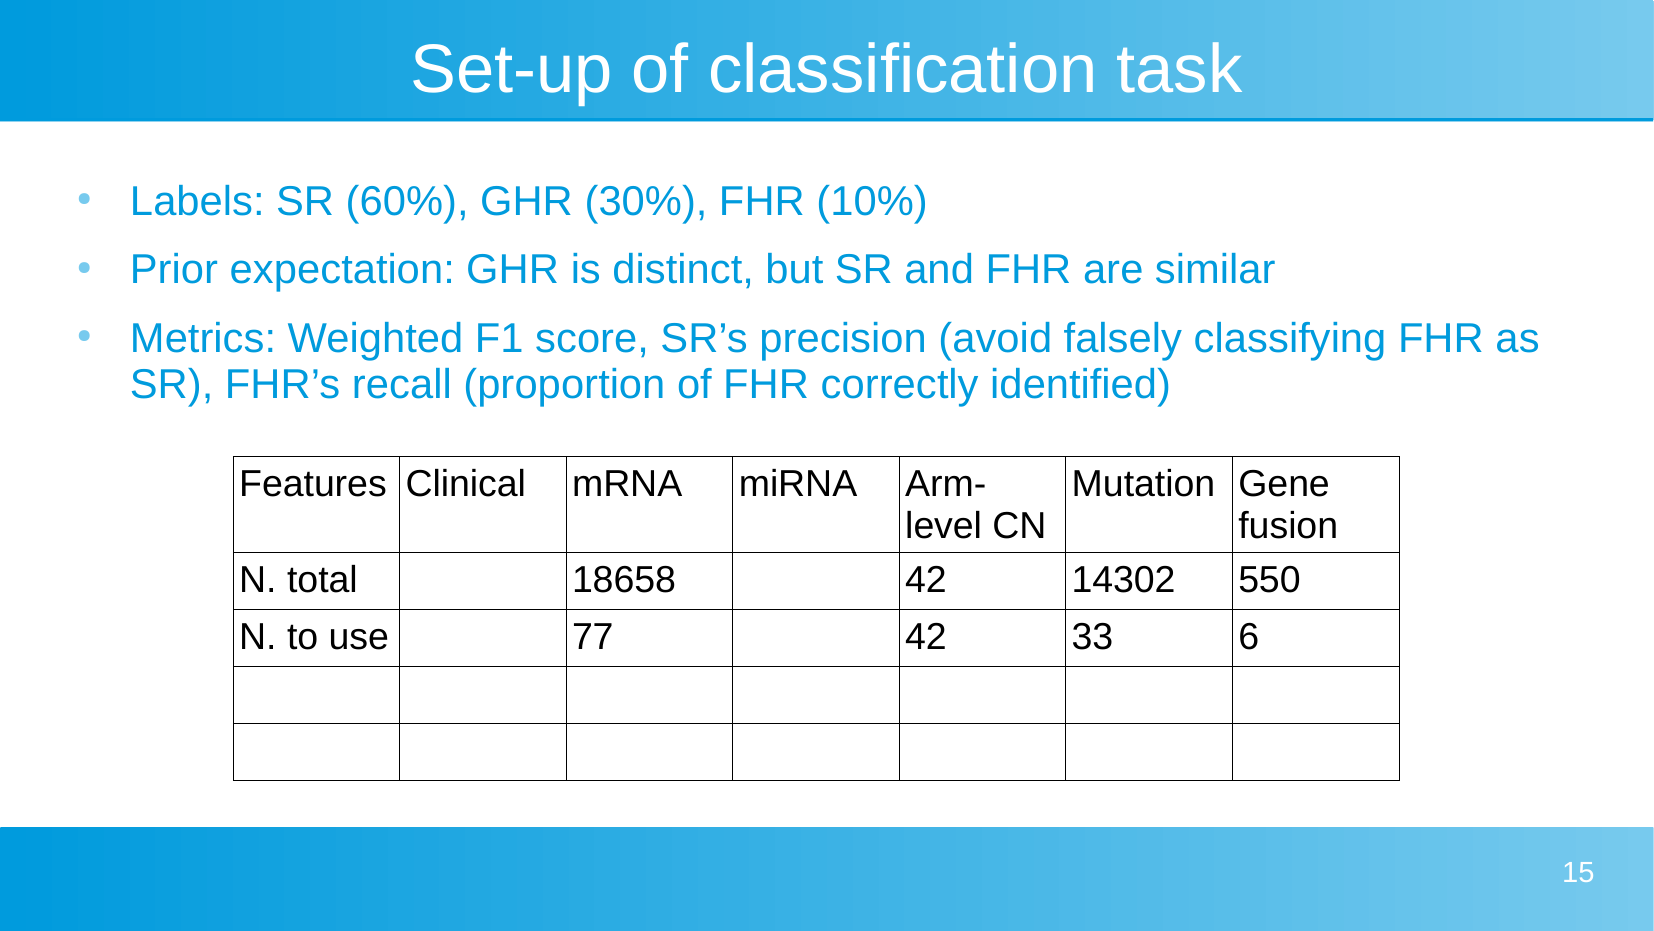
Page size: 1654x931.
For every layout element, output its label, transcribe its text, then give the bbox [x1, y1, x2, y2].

table_header mRNA [567, 457, 732, 552]
table_cell [400, 610, 566, 666]
table_cell 18658 [567, 553, 732, 609]
table_cell [1066, 724, 1232, 780]
table_cell 33 [1066, 610, 1232, 666]
table_cell [400, 724, 566, 780]
table_cell [733, 610, 899, 666]
table_cell N. to use [234, 610, 399, 666]
table_header Features [234, 457, 399, 552]
table_cell [900, 724, 1065, 780]
table_cell N. total [234, 553, 399, 609]
table_cell [567, 724, 732, 780]
table_header Clinical [400, 457, 566, 552]
table_cell 6 [1233, 610, 1399, 666]
title Set-up of classification task [59, 29, 1595, 108]
table_cell 550 [1233, 553, 1399, 609]
table_cell 42 [900, 610, 1065, 666]
table_cell [733, 724, 899, 780]
table_cell [900, 667, 1065, 723]
table_cell [733, 553, 899, 609]
table_header Gene fusion [1233, 457, 1399, 552]
table_cell 14302 [1066, 553, 1232, 609]
table_cell [1233, 724, 1399, 780]
table_cell [400, 667, 566, 723]
table_header miRNA [733, 457, 899, 552]
table_cell [234, 724, 399, 780]
list Labels: SR (60%), GHR (30%), FHR (10%) Prior expectation: GHR is distinct, but SR and FHR are similar Metrics: Weighted F1 score, SR’s precision (avoid falsely classifying FHR as SR), FHR’s recall (proportion of FHR correctly identified) [59, 177, 1595, 413]
table_cell 77 [567, 610, 732, 666]
table_cell [567, 667, 732, 723]
table_cell [1233, 667, 1399, 723]
table_cell [400, 553, 566, 609]
table_cell 42 [900, 553, 1065, 609]
table_cell [1066, 667, 1232, 723]
table_header Mutation [1066, 457, 1232, 552]
table_cell [234, 667, 399, 723]
table_header Arm-level CN [900, 457, 1065, 552]
table_cell [733, 667, 899, 723]
